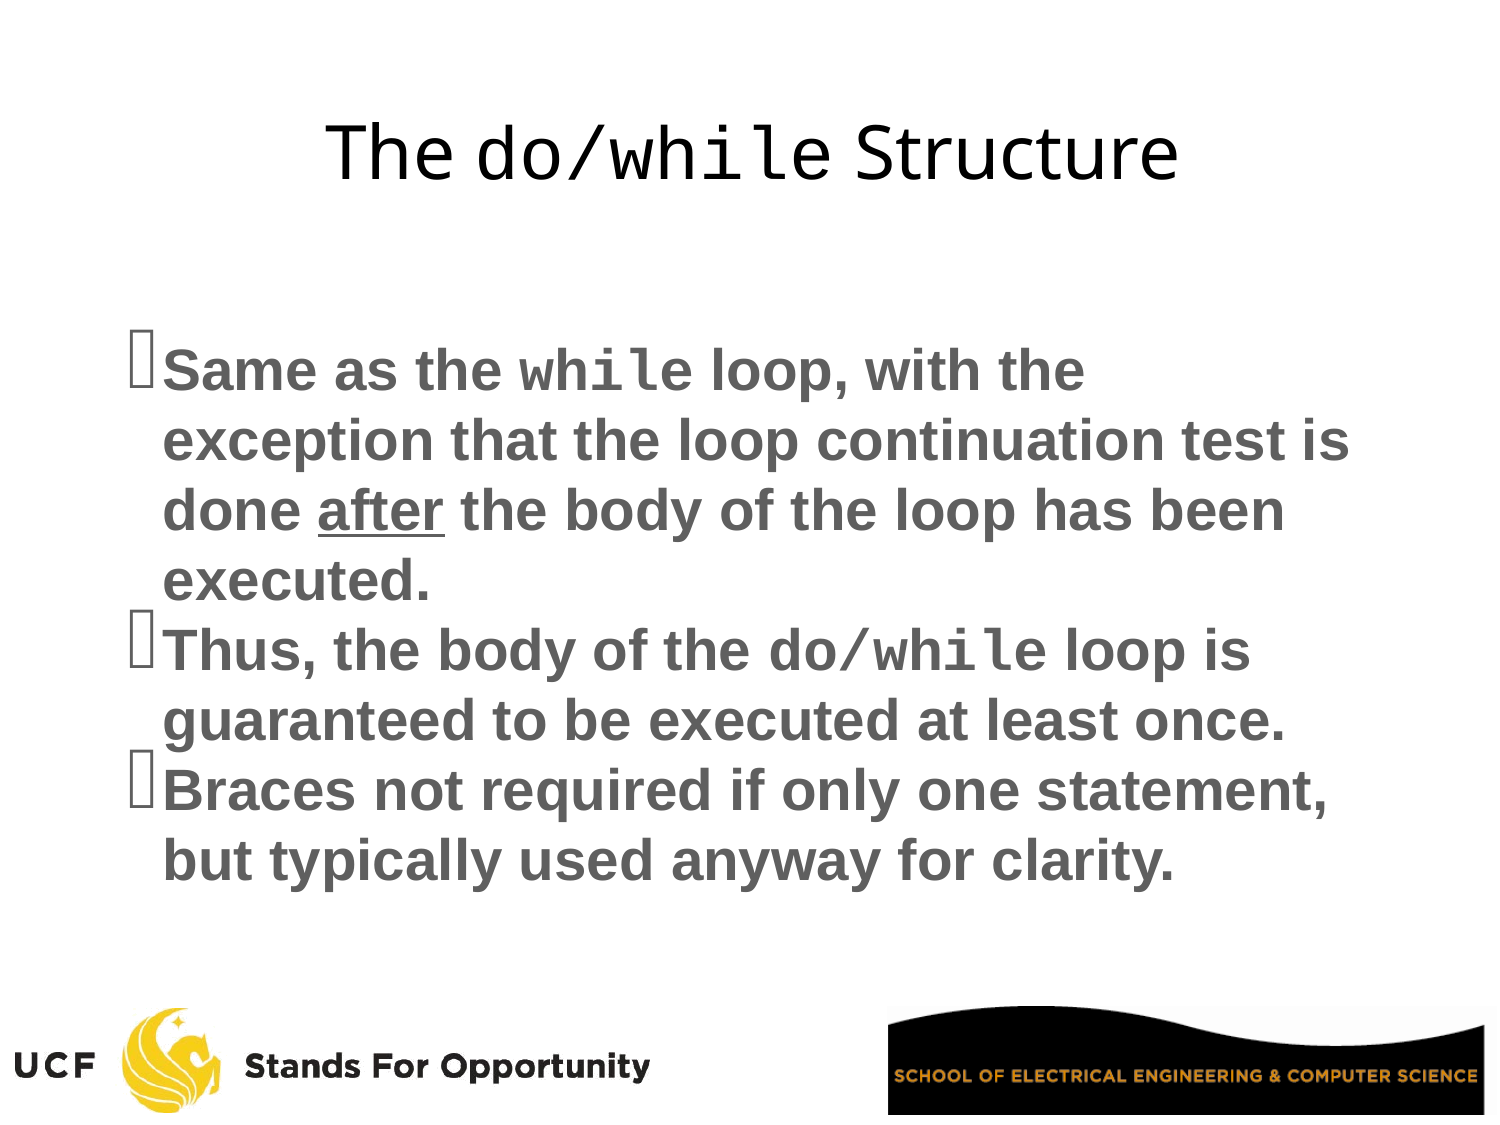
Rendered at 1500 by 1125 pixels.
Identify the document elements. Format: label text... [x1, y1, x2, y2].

text_box The do/while Structure [79, 52, 1427, 248]
picture [15, 1008, 650, 1113]
picture [887, 1006, 1497, 1115]
text_box Same as the while loop, with the exception that the loop continuation test is done after the body of the loop has been executed. Thus, the body of the do/while loop is guaranteed to be executed at least once. Braces not required if only one statement, but typically used anyway for clarity. [112, 324, 1388, 1000]
